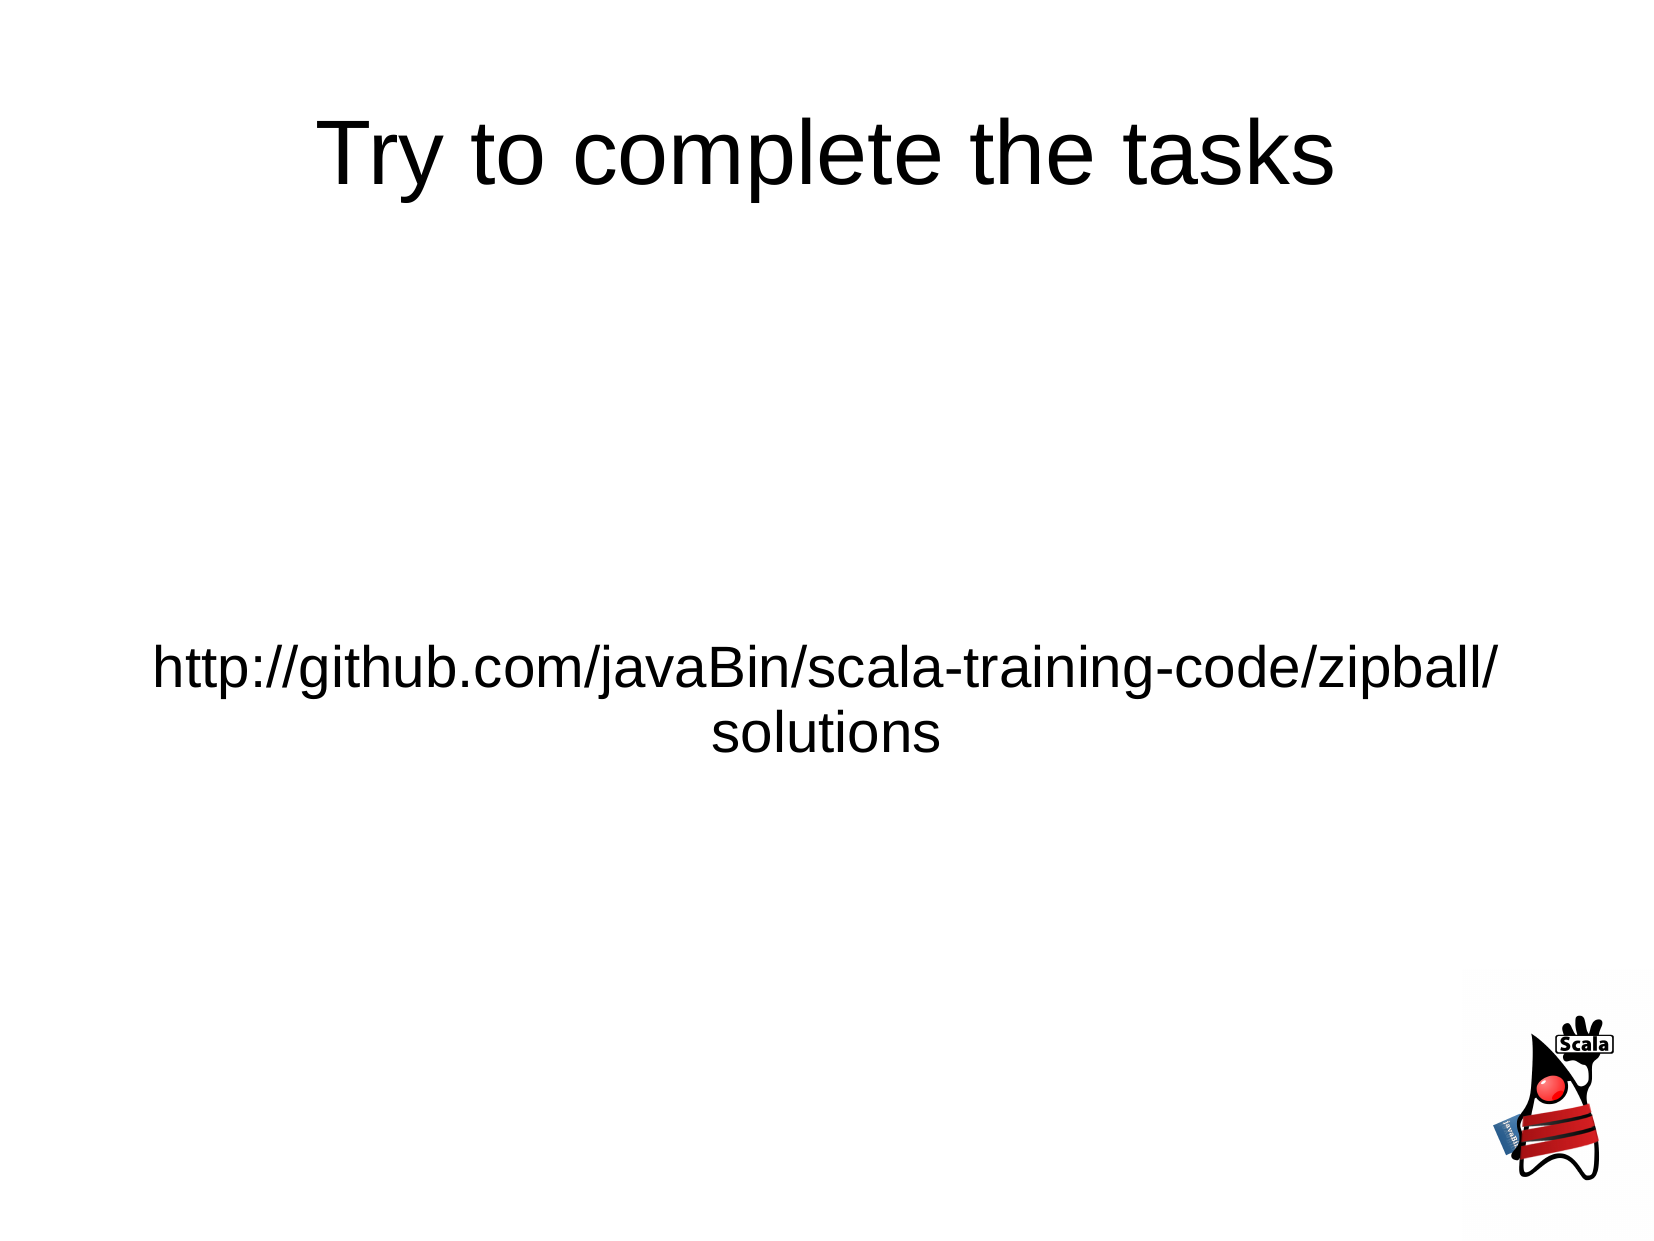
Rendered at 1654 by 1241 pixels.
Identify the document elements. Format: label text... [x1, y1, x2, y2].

subtitle http://github.com/javaBin/scala-training-code/zipball/solutions [82, 290, 1571, 1109]
picture [1462, 969, 1654, 1241]
title Try to complete the tasks [82, 56, 1571, 250]
